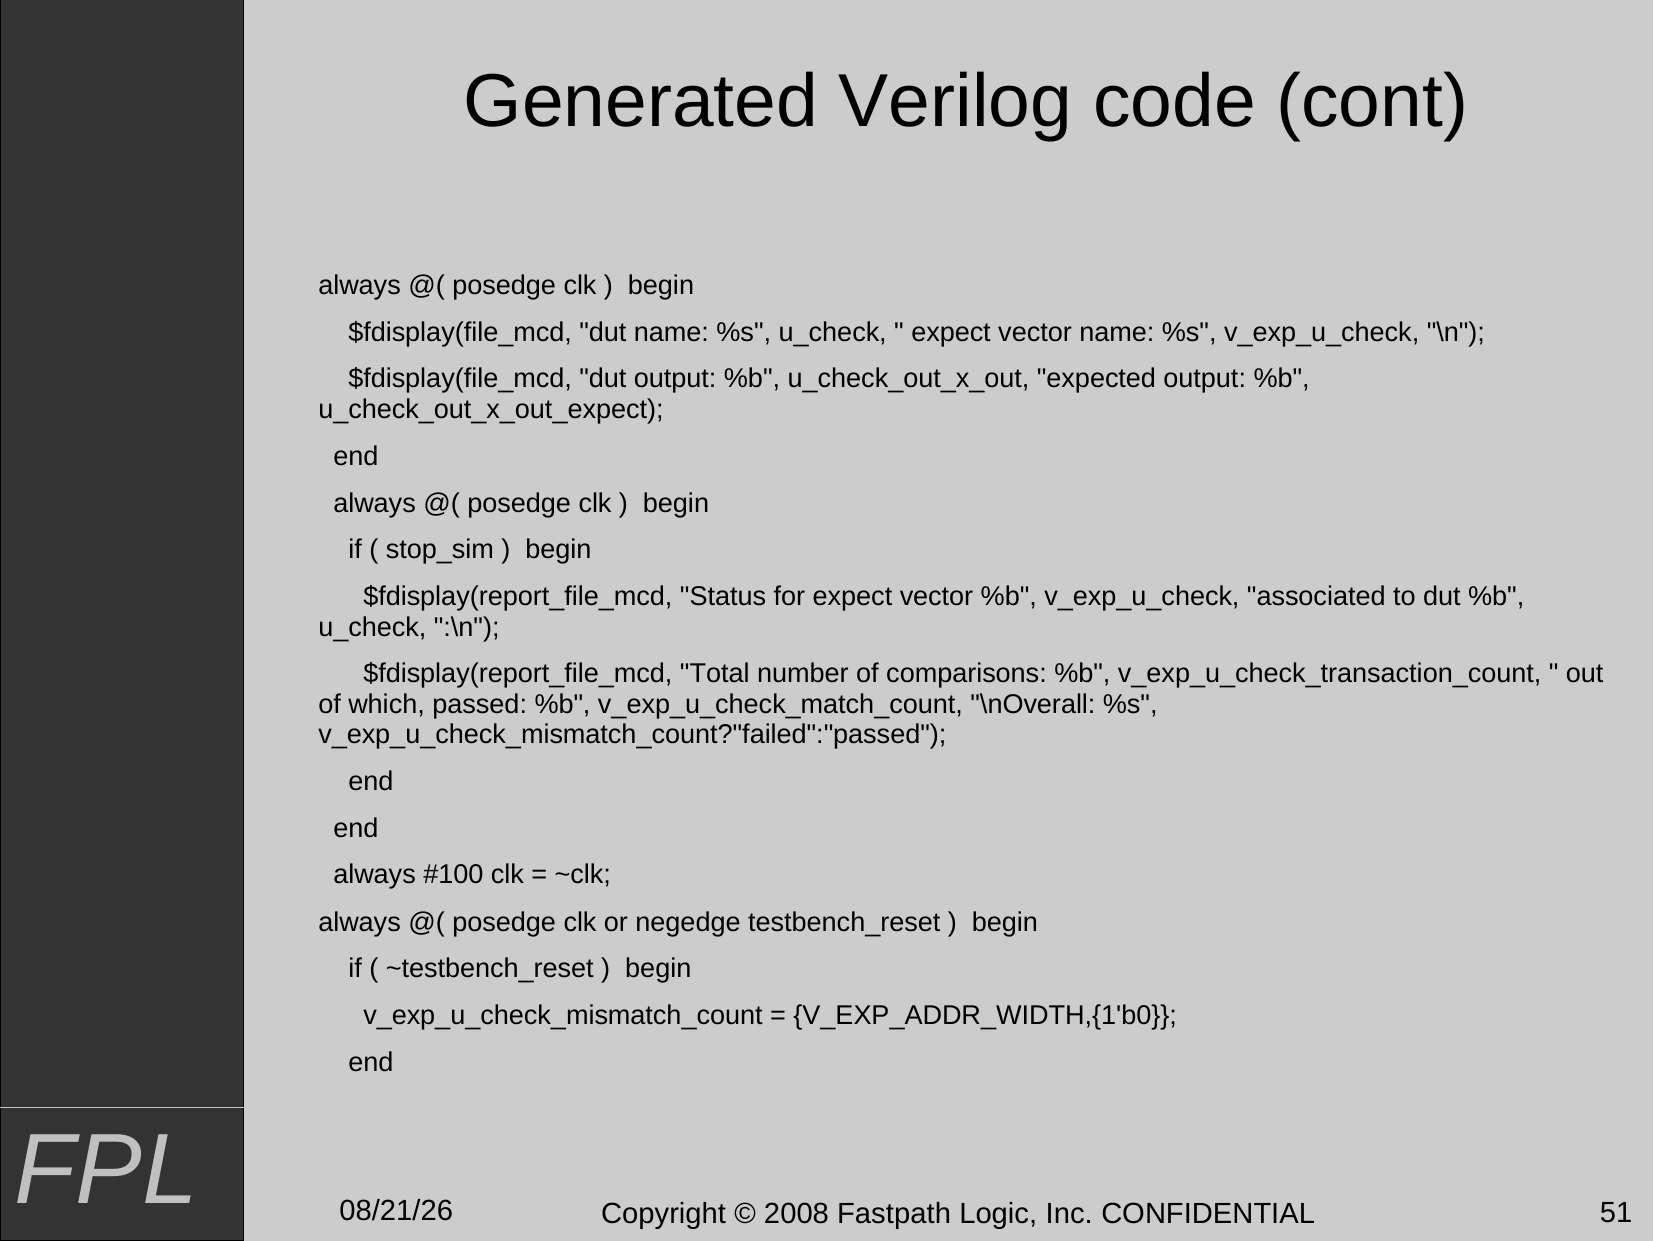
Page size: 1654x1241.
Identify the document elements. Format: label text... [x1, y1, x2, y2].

title Generated Verilog code (cont) [415, 0, 1518, 201]
subtitle always @( posedge clk ) begin $fdisplay(file_mcd, "dut name: %s", u_check, " expect vector name: %s", v_exp_u_check, "\n"); $fdisplay(file_mcd, "dut output: %b", u_check_out_x_out, "expected output: %b", u_check_out_x_out_expect); end always @( posedge clk ) begin if ( stop_sim ) begin $fdisplay(report_file_mcd, "Status for expect vector %b", v_exp_u_check, "associated to dut %b", u_check, ":\n"); $fdisplay(report_file_mcd, "Total number of comparisons: %b", v_exp_u_check_transaction_count, " out of which, passed: %b", v_exp_u_check_match_count, "\nOverall: %s", v_exp_u_check_mismatch_count?"failed":"passed"); end end always #100 clk = ~clk; always @( posedge clk or negedge testbench_reset ) begin if ( ~testbench_reset ) begin v_exp_u_check_mismatch_count = {V_EXP_ADDR_WIDTH,{1'b0}}; end [318, 162, 1630, 1185]
